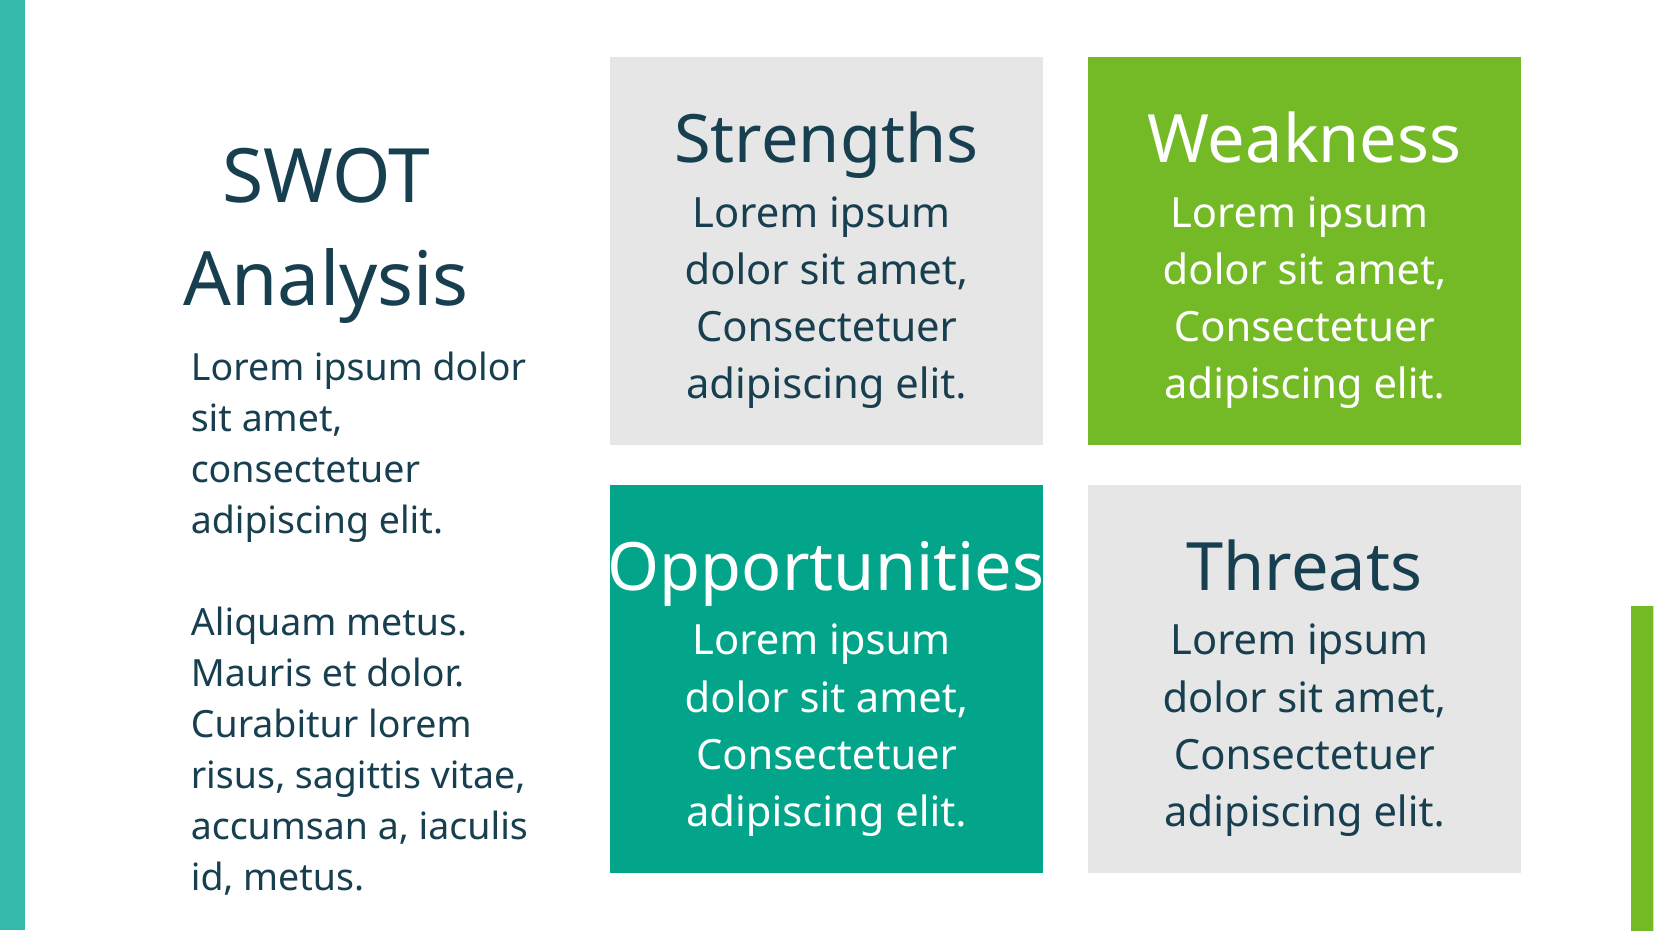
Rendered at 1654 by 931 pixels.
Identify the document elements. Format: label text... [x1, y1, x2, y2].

text_box Threats Lorem ipsum dolor sit amet, Consectetuer adipiscing elit. [1088, 485, 1521, 873]
text_box Opportunities Lorem ipsum dolor sit amet, Consectetuer adipiscing elit. [610, 485, 1043, 873]
text_box Strengths Lorem ipsum dolor sit amet, Consectetuer adipiscing elit. [610, 57, 1043, 445]
title SWOT Analysis [82, 90, 571, 361]
text_box Lorem ipsum dolor sit amet, consectetuer adipiscing elit. Aliquam metus. Mauris et dolor. Curabitur lorem risus, sagittis vitae, accumsan a, iaculis id, metus. [120, 375, 553, 867]
text_box Weakness Lorem ipsum dolor sit amet, Consectetuer adipiscing elit. [1088, 57, 1521, 445]
